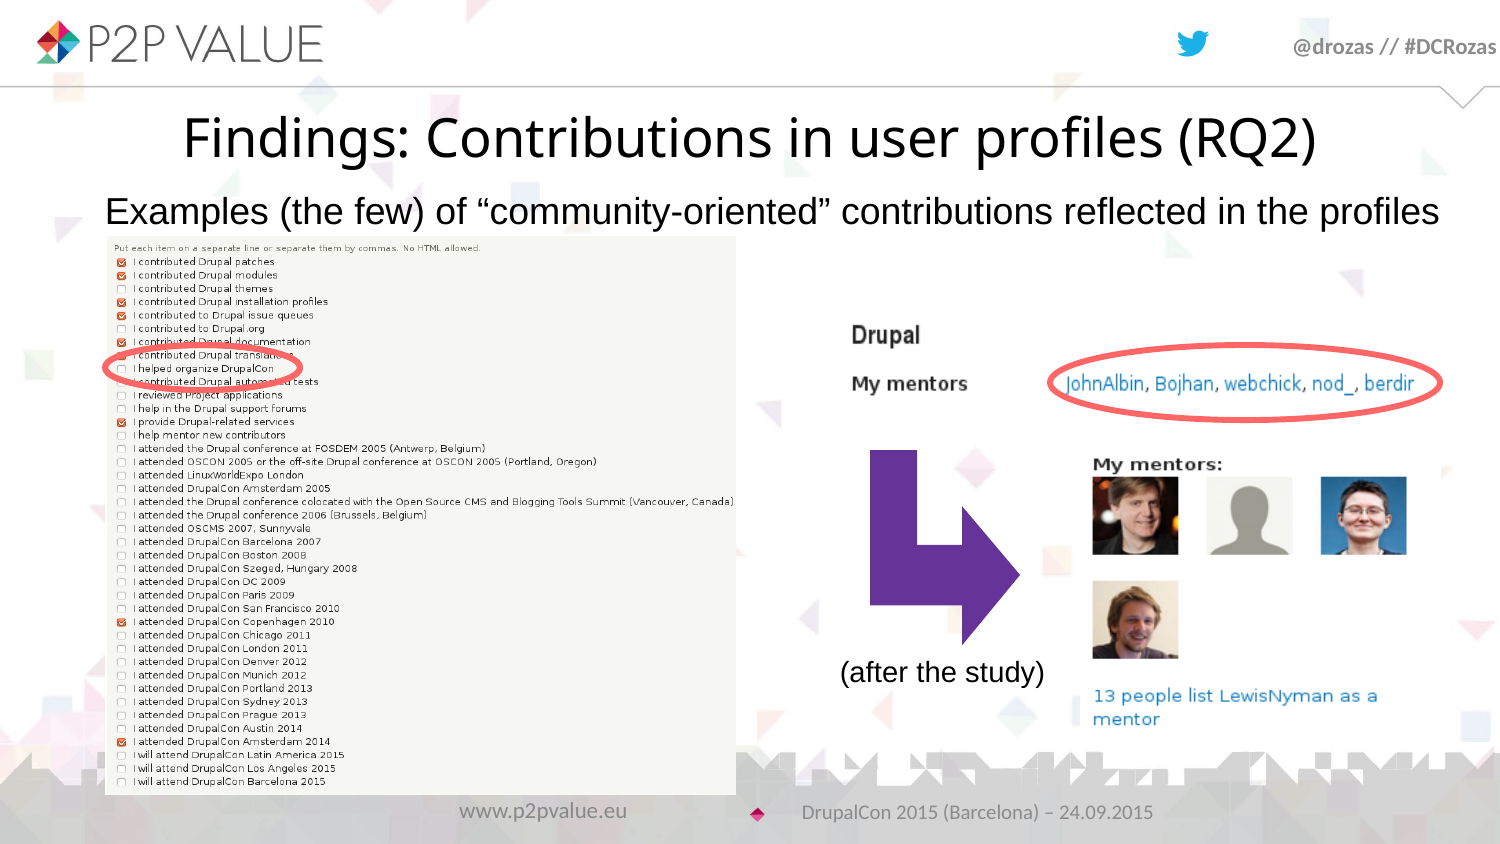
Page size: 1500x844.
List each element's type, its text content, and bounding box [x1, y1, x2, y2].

text_box Examples (the few) of “community-oriented” contributions reflected in the profiles [90, 183, 1500, 241]
picture [0, 181, 1500, 844]
text_box DrupalCon 2015 (Barcelona) – 24.09.2015 [788, 788, 1481, 834]
text_box [870, 450, 1021, 646]
text_box (after the study) [825, 648, 1066, 696]
text_box @drozas // #DCRozas [1170, 15, 1500, 76]
title Findings: Contributions in user profiles (RQ2) [0, 92, 1500, 181]
picture [0, 0, 1500, 92]
text_box www.p2pvalue.eu [453, 789, 672, 829]
